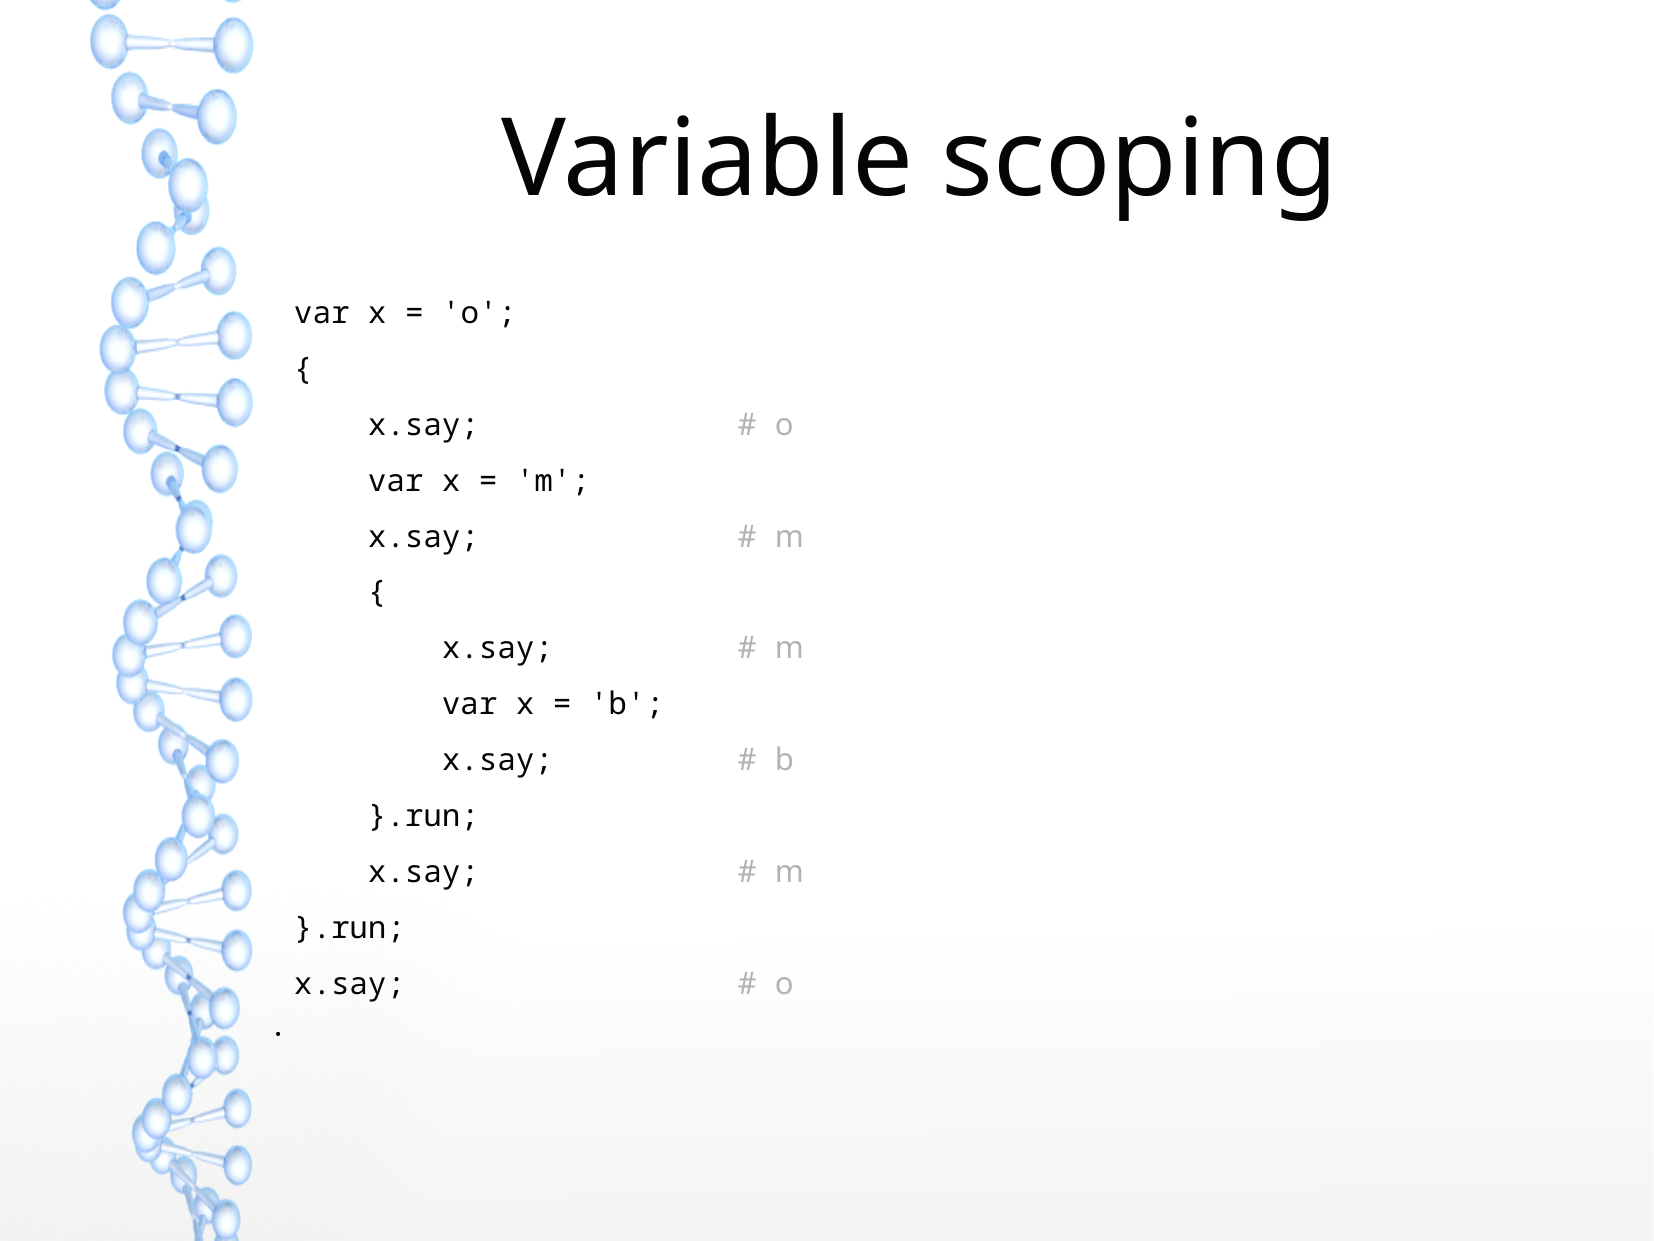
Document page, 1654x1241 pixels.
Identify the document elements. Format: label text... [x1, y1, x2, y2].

list var x = 'o'; { x.say; # o var x = 'm'; x.say; # m { x.say; # m var x = 'b'; x.say; # b }.run; x.say; # m }.run; x.say; # o [269, 290, 1538, 1010]
picture [0, 0, 1654, 1241]
title Variable scoping [269, 49, 1571, 257]
